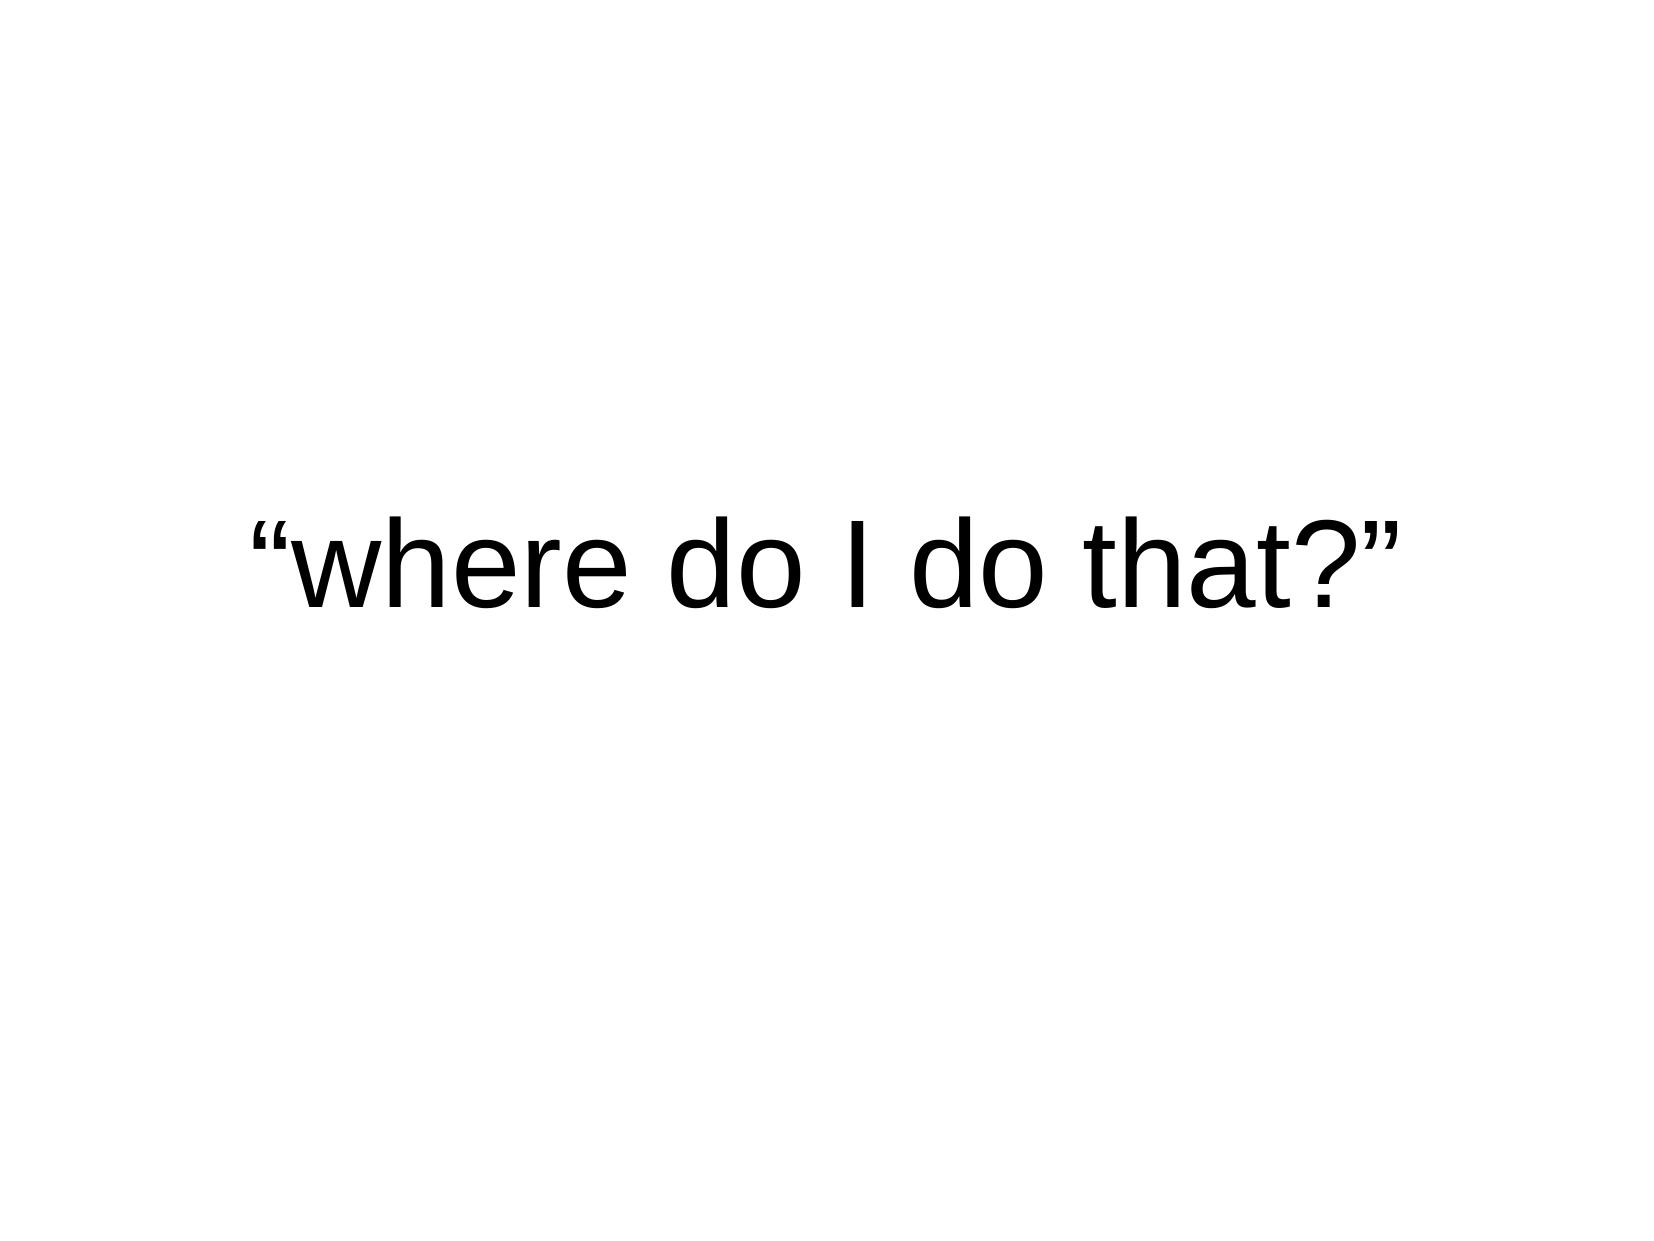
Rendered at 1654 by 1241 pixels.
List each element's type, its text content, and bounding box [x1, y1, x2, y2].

title “where do I do that?” [82, 460, 1571, 668]
